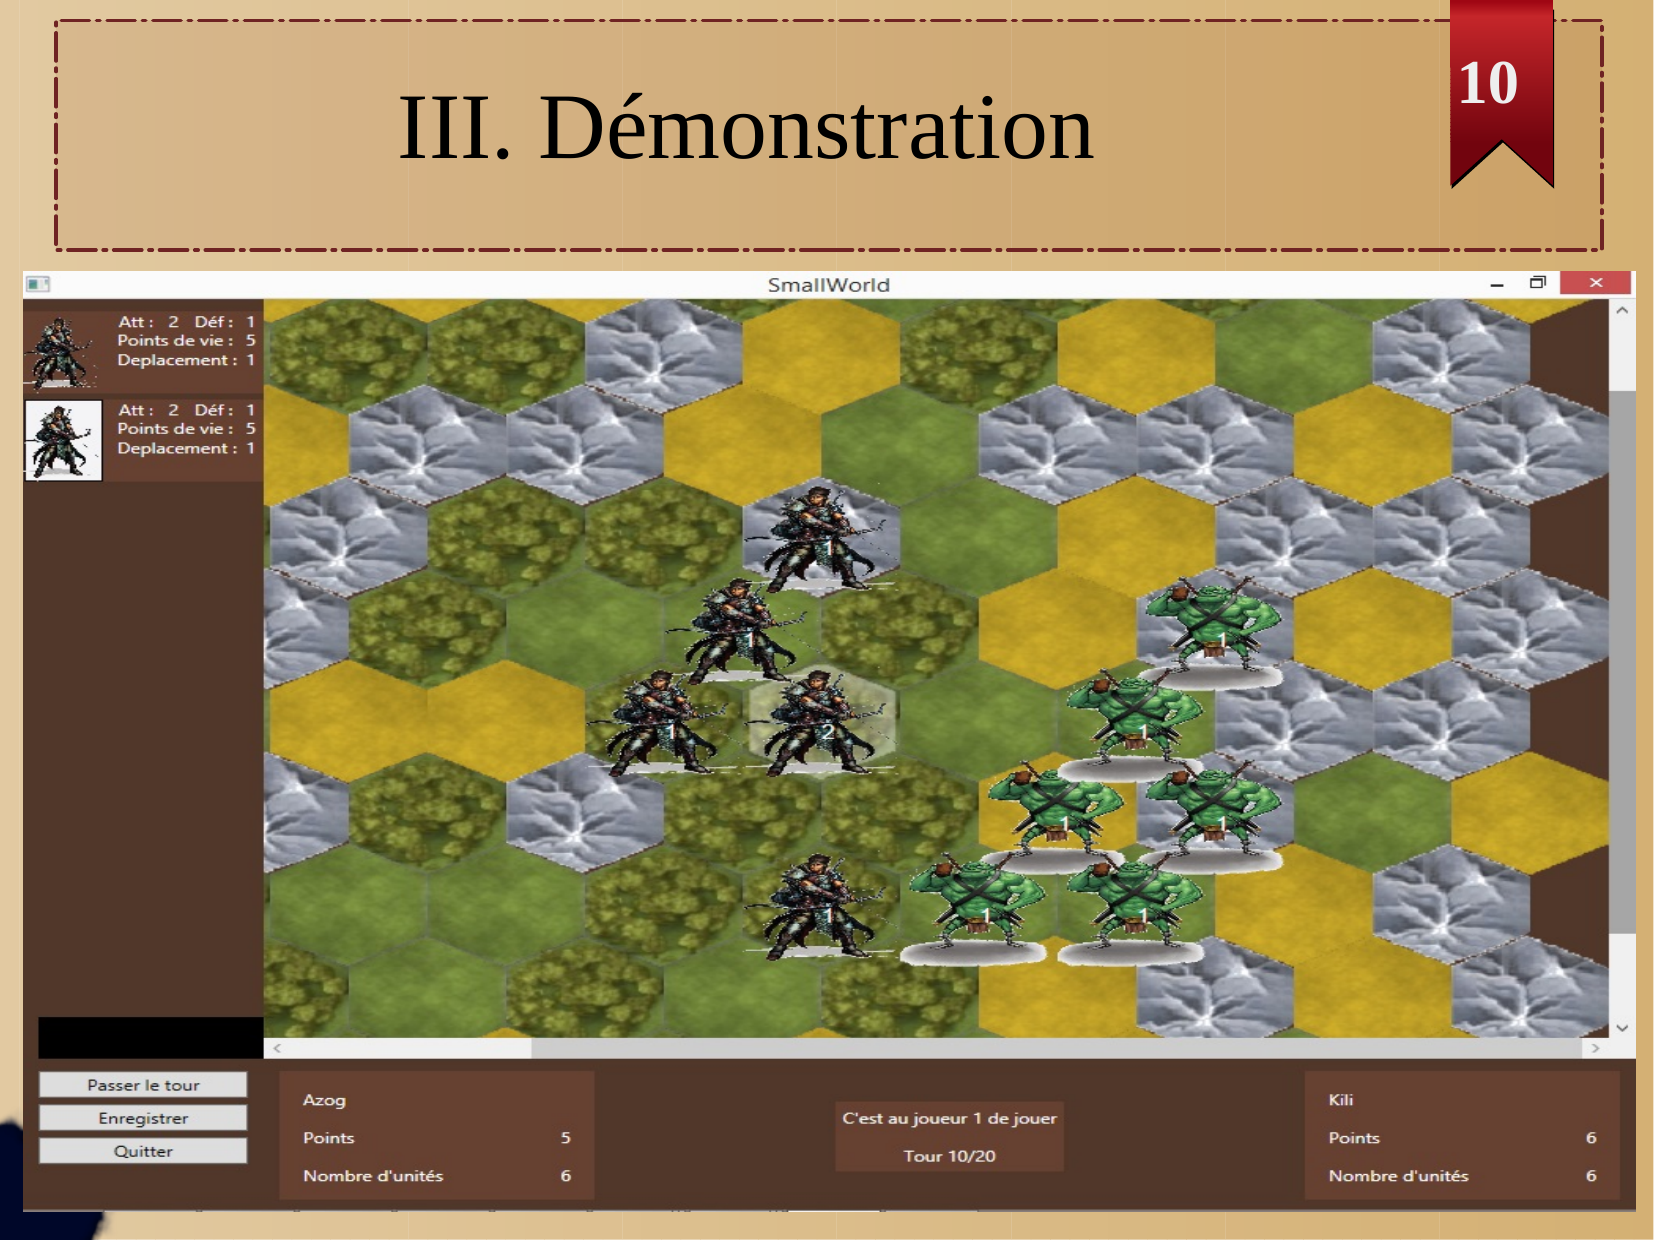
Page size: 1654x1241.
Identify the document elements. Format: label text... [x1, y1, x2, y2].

picture [23, 271, 1636, 1212]
title III. Démonstration [82, 75, 1412, 271]
